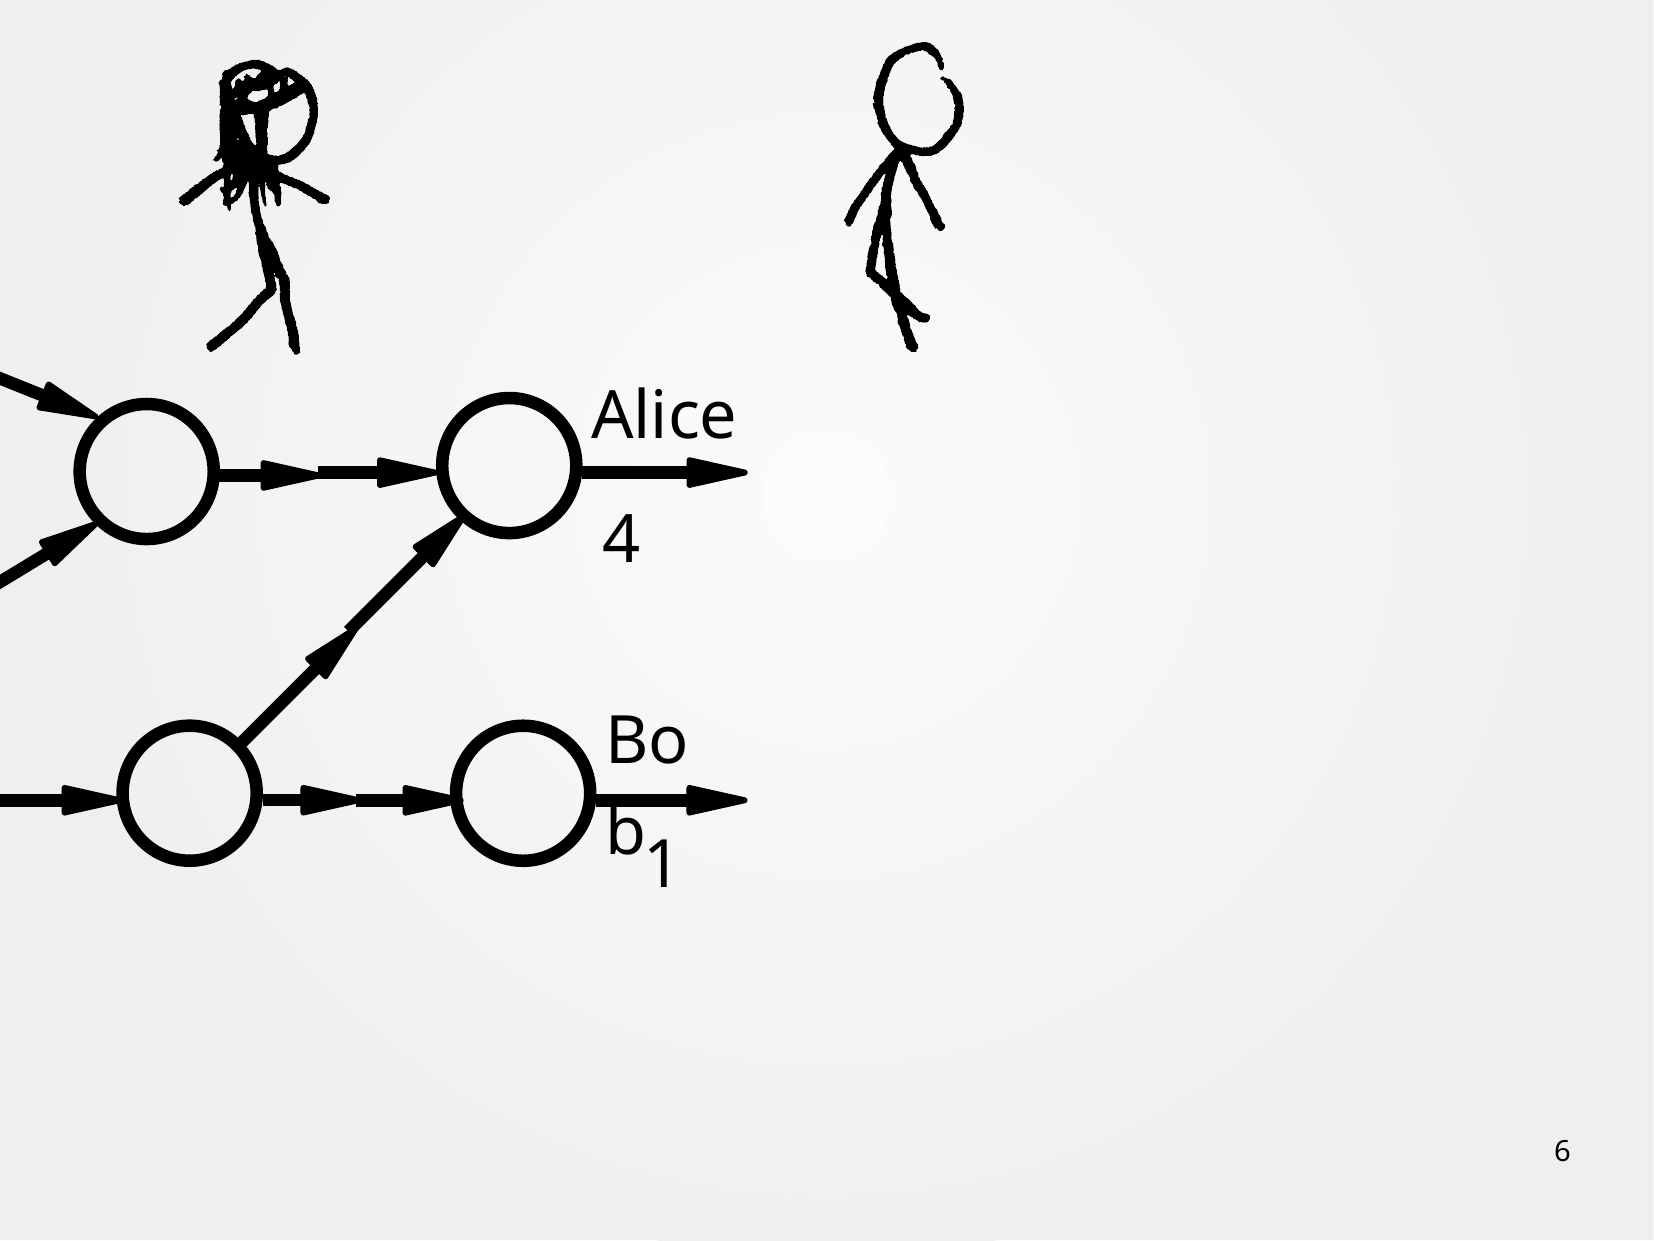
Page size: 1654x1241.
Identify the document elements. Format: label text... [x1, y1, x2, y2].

picture [177, 58, 332, 355]
text_box 1 [628, 809, 703, 911]
text_box Bob [590, 684, 741, 780]
text_box 4 [587, 484, 674, 587]
picture [840, 38, 967, 355]
text_box Alice [576, 359, 768, 455]
